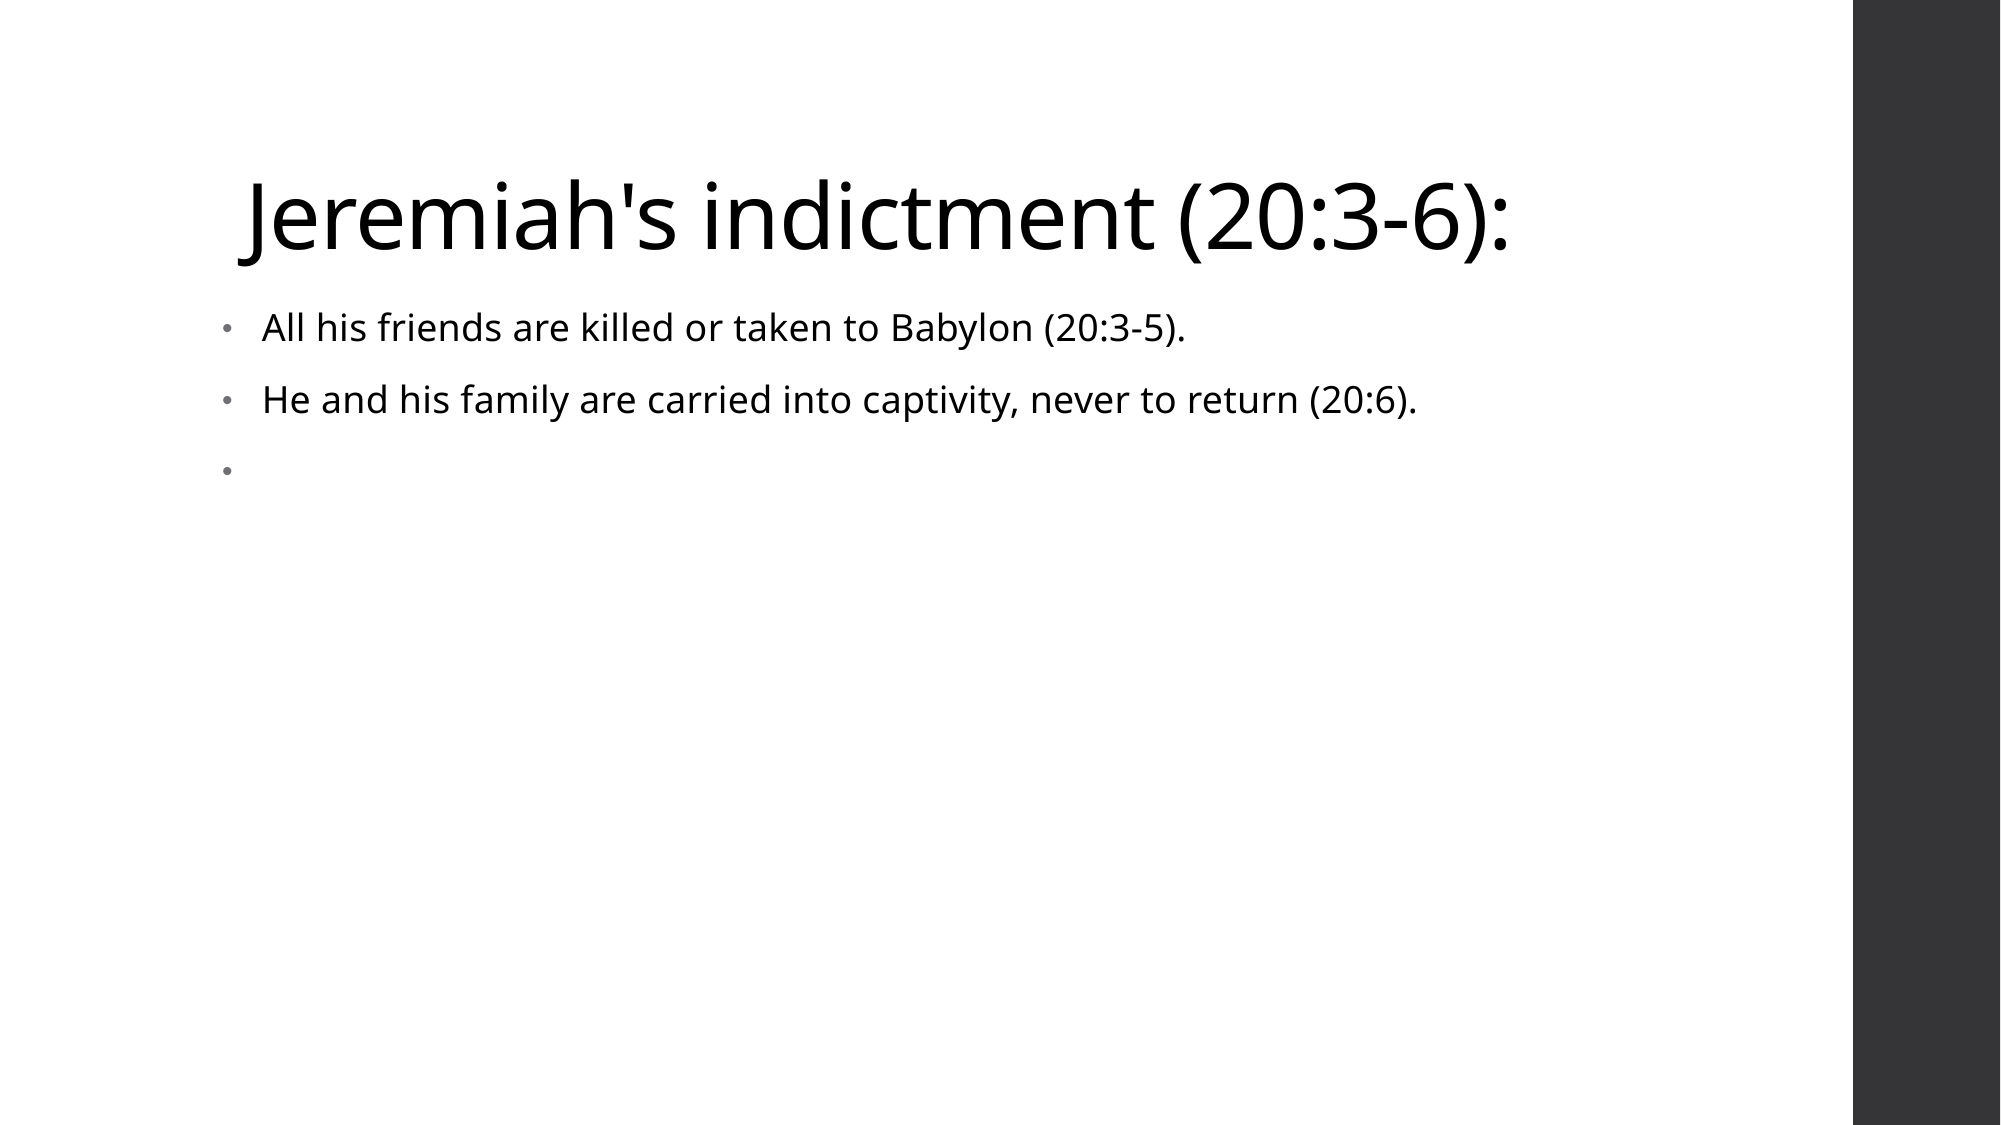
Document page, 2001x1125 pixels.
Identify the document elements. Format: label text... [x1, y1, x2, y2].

list All his friends are killed or taken to Babylon (20:3-5). He and his family are carried into captivity, never to return (20:6). [206, 299, 1617, 1014]
title Jeremiah's indictment (20:3-6): [206, 60, 1797, 278]
